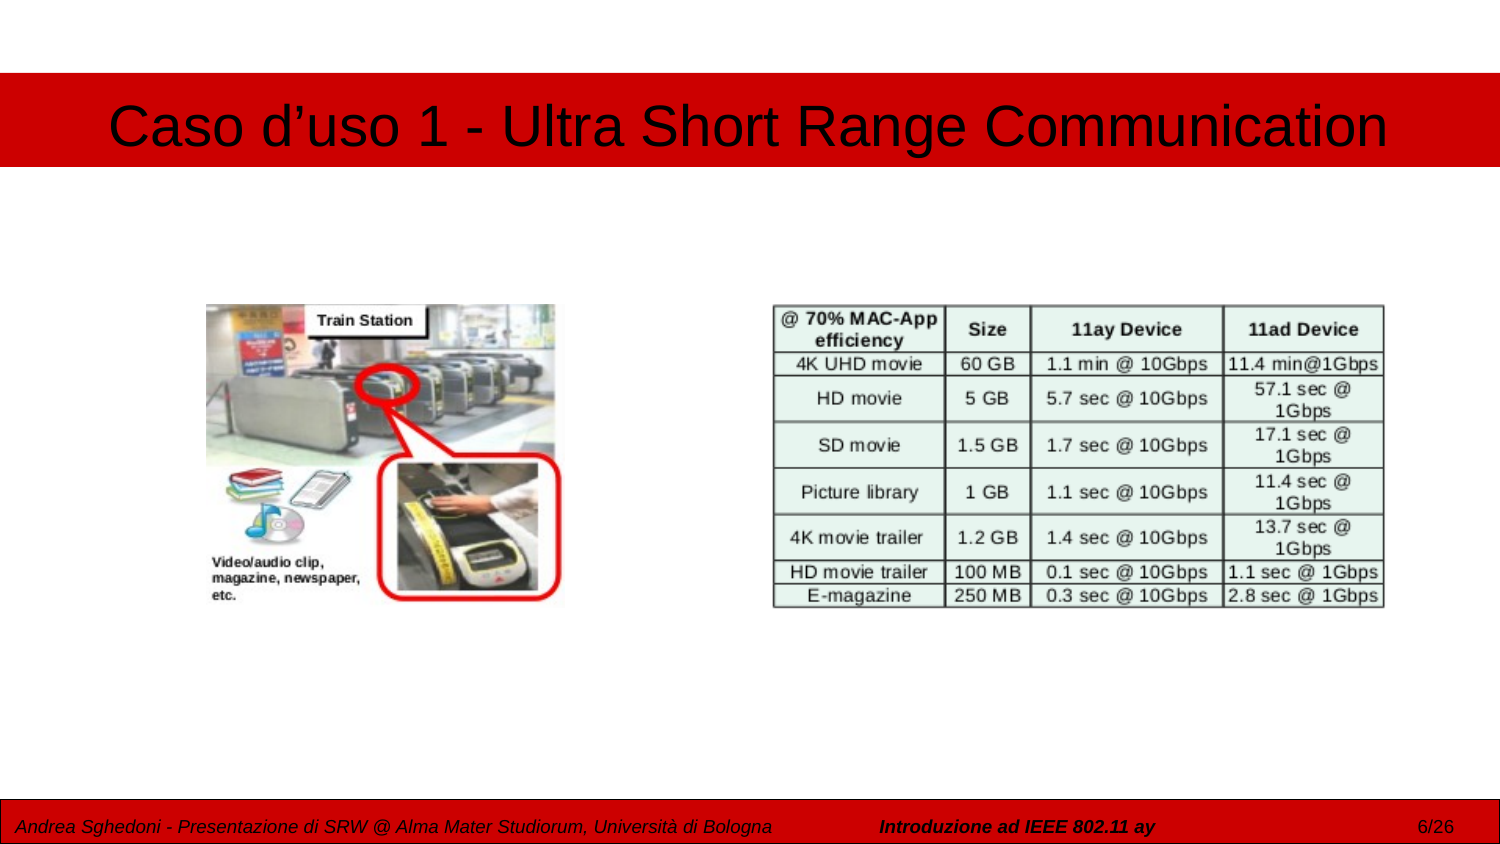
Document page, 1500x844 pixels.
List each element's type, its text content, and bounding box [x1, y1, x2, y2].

title Andrea Sghedoni - Presentazione di SRW @ Alma Mater Studiorum, Università di Bologna Introduzione ad IEEE 802.11 ay 6/26 [0, 799, 1500, 844]
picture [770, 300, 1391, 613]
title Caso d’uso 1 - Ultra Short Range Communication [0, 72, 1500, 167]
picture [206, 304, 565, 608]
